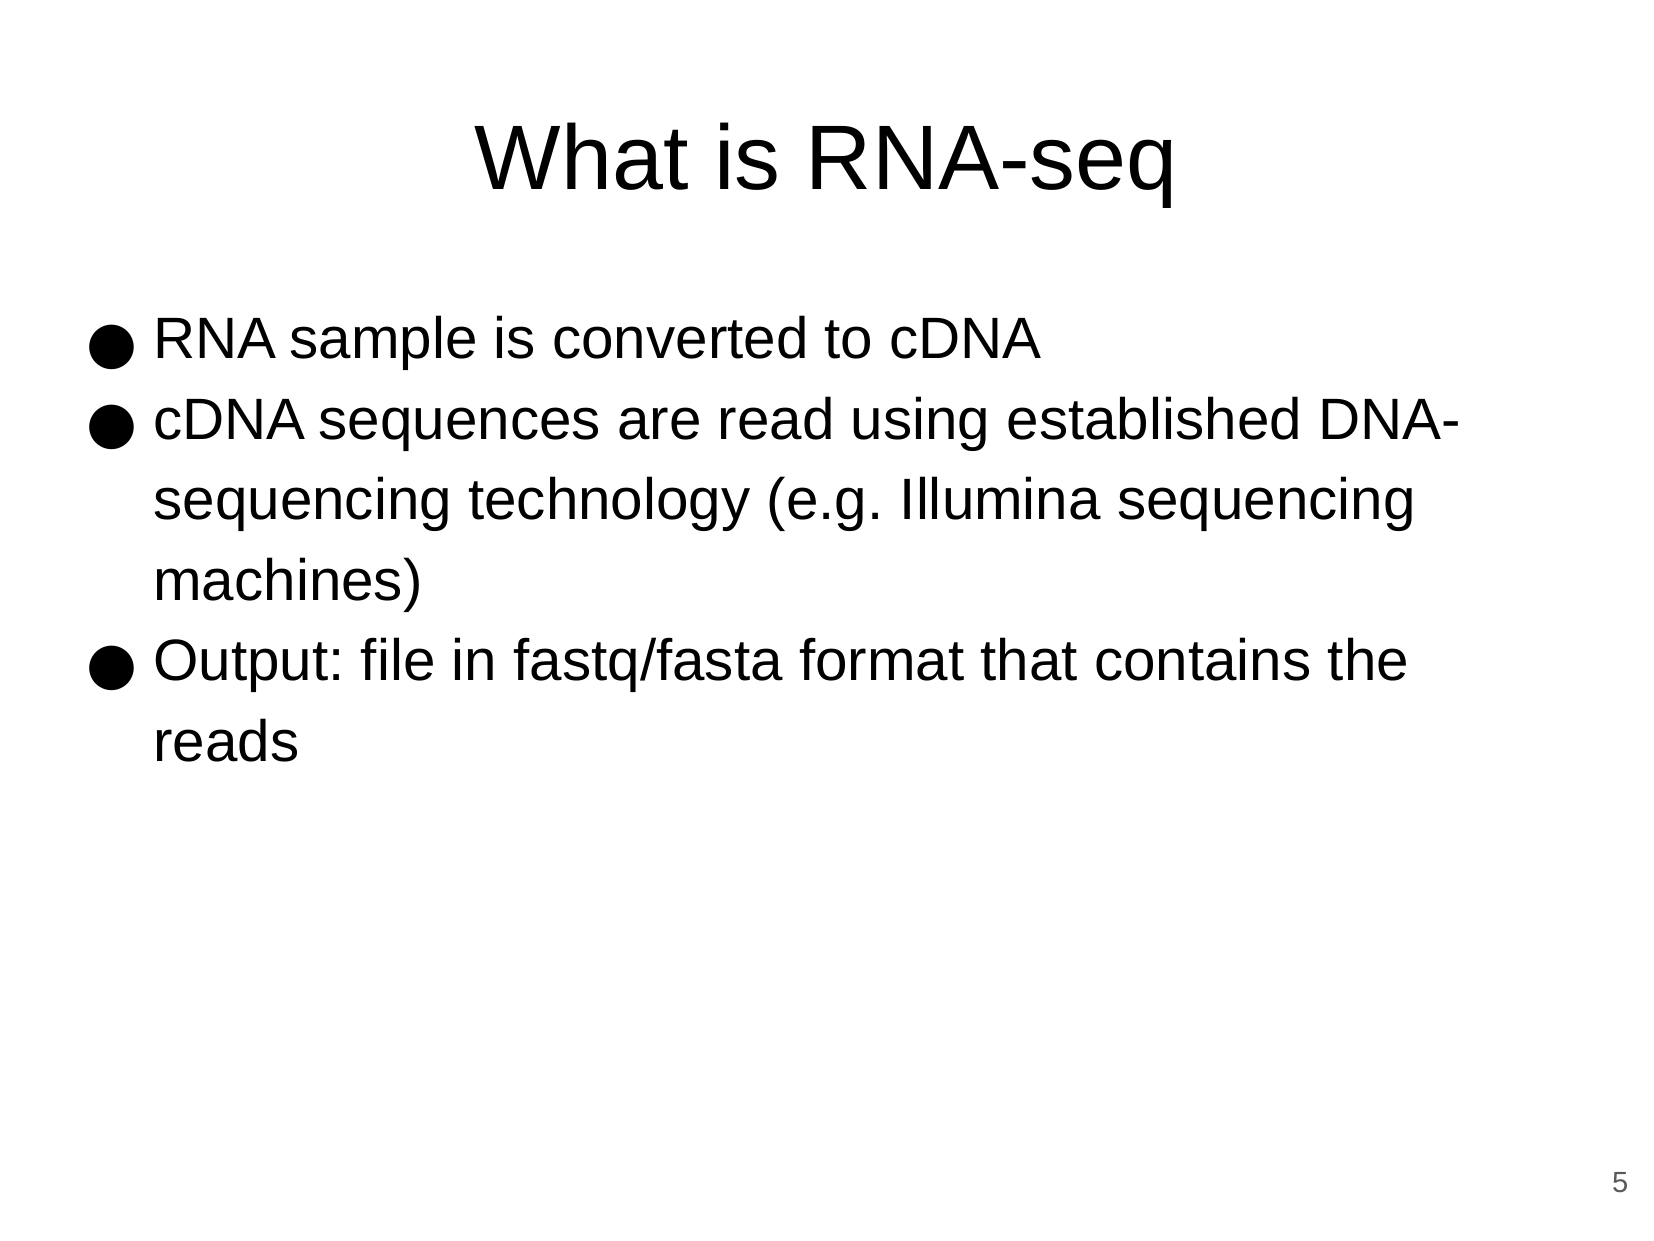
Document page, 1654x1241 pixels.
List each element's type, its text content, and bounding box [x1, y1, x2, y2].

text_box What is RNA-seq [82, 49, 1571, 257]
slide_number <number> [1547, 1145, 1647, 1241]
text_box RNA sample is converted to cDNA cDNA sequences are read using established DNA-sequencing technology (e.g. Illumina sequencing machines) Output: file in fastq/fasta format that contains the reads [82, 290, 1571, 1010]
